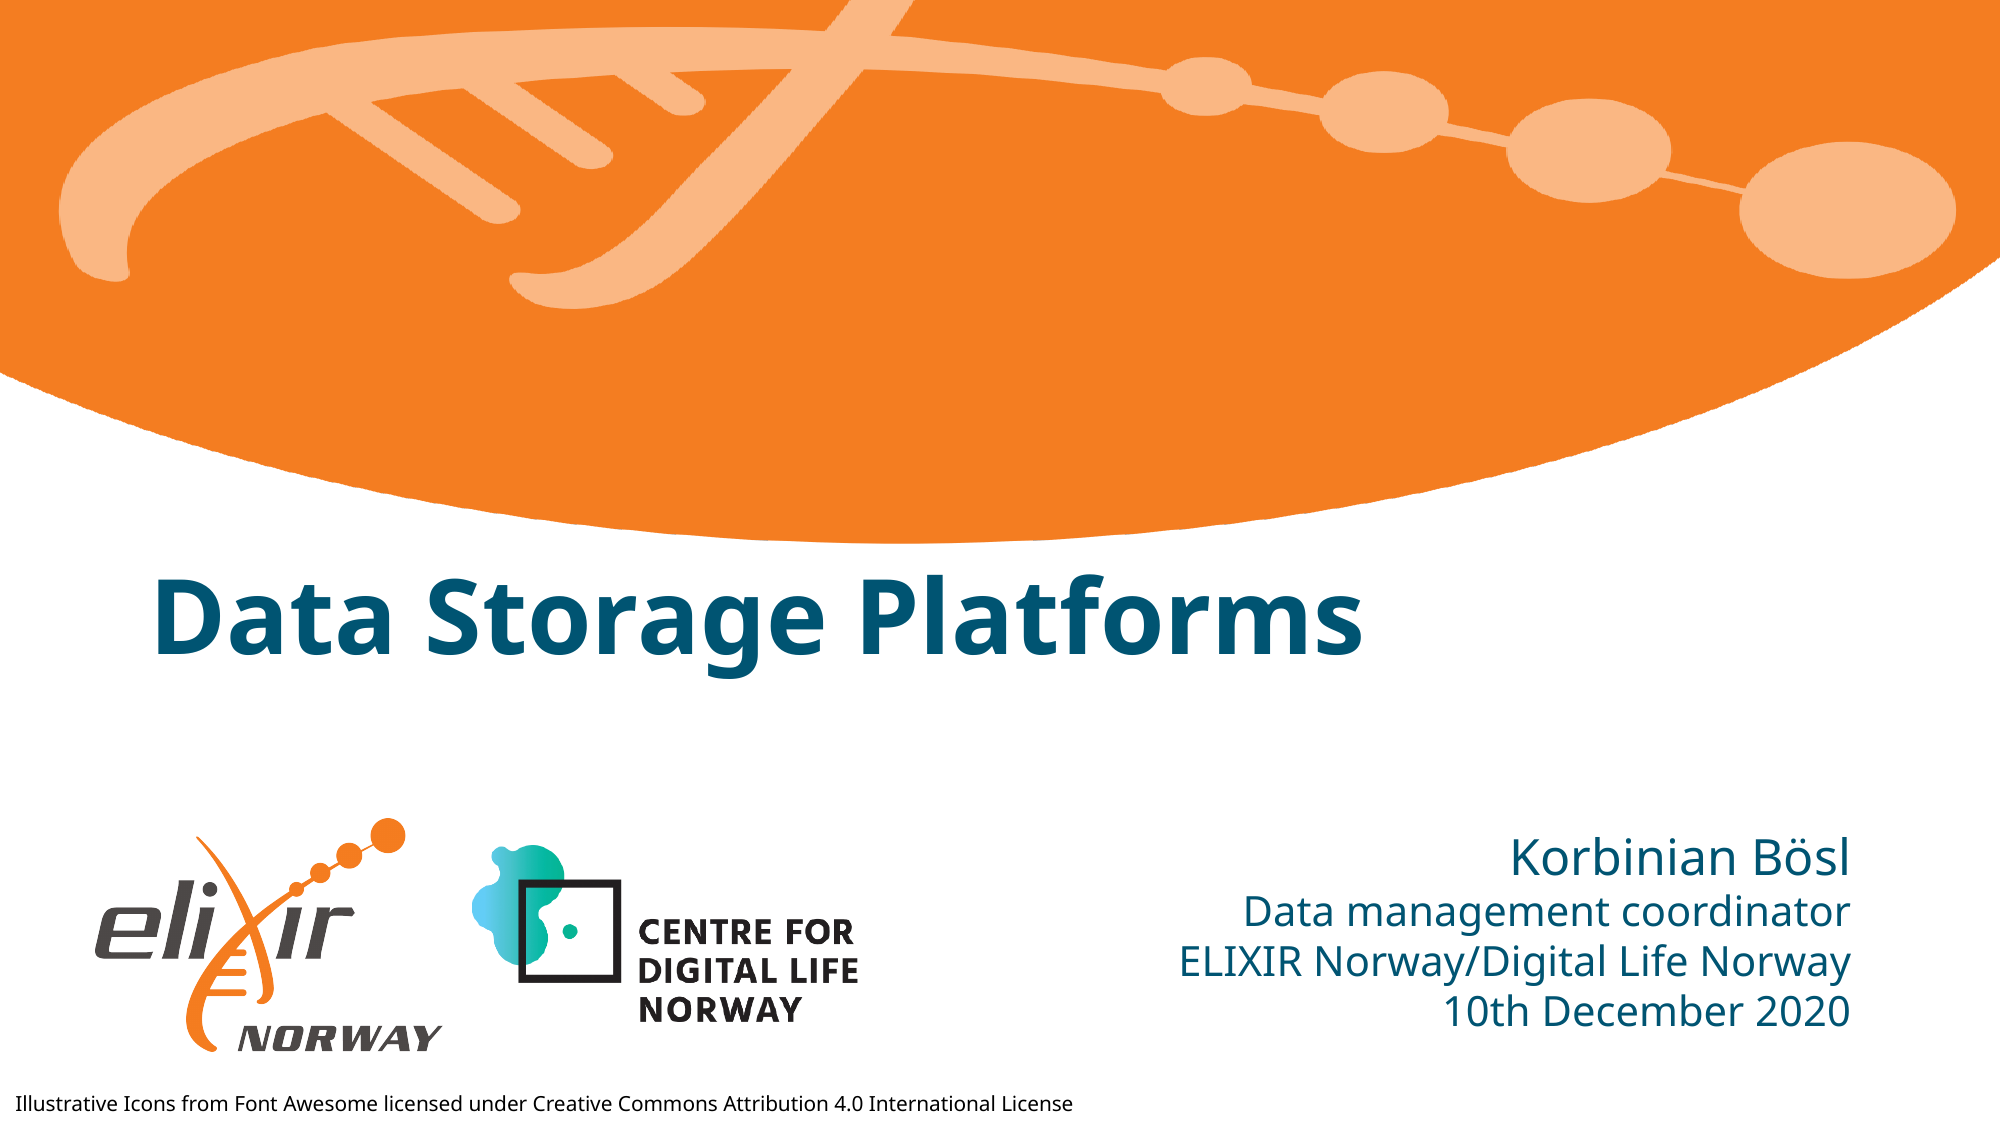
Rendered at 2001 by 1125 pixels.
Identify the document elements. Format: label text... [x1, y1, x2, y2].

list Korbinian Bösl Data management coordinator ELIXIR Norway/Digital Life Norway 10th December 2020 [1110, 765, 1852, 1022]
picture [472, 845, 863, 1028]
title Data Storage Platforms [149, 550, 1850, 752]
text_box Illustrative Icons from Font Awesome licensed under Creative Commons Attribution 4.0 International License [0, 1076, 1536, 1125]
picture [95, 818, 443, 1052]
